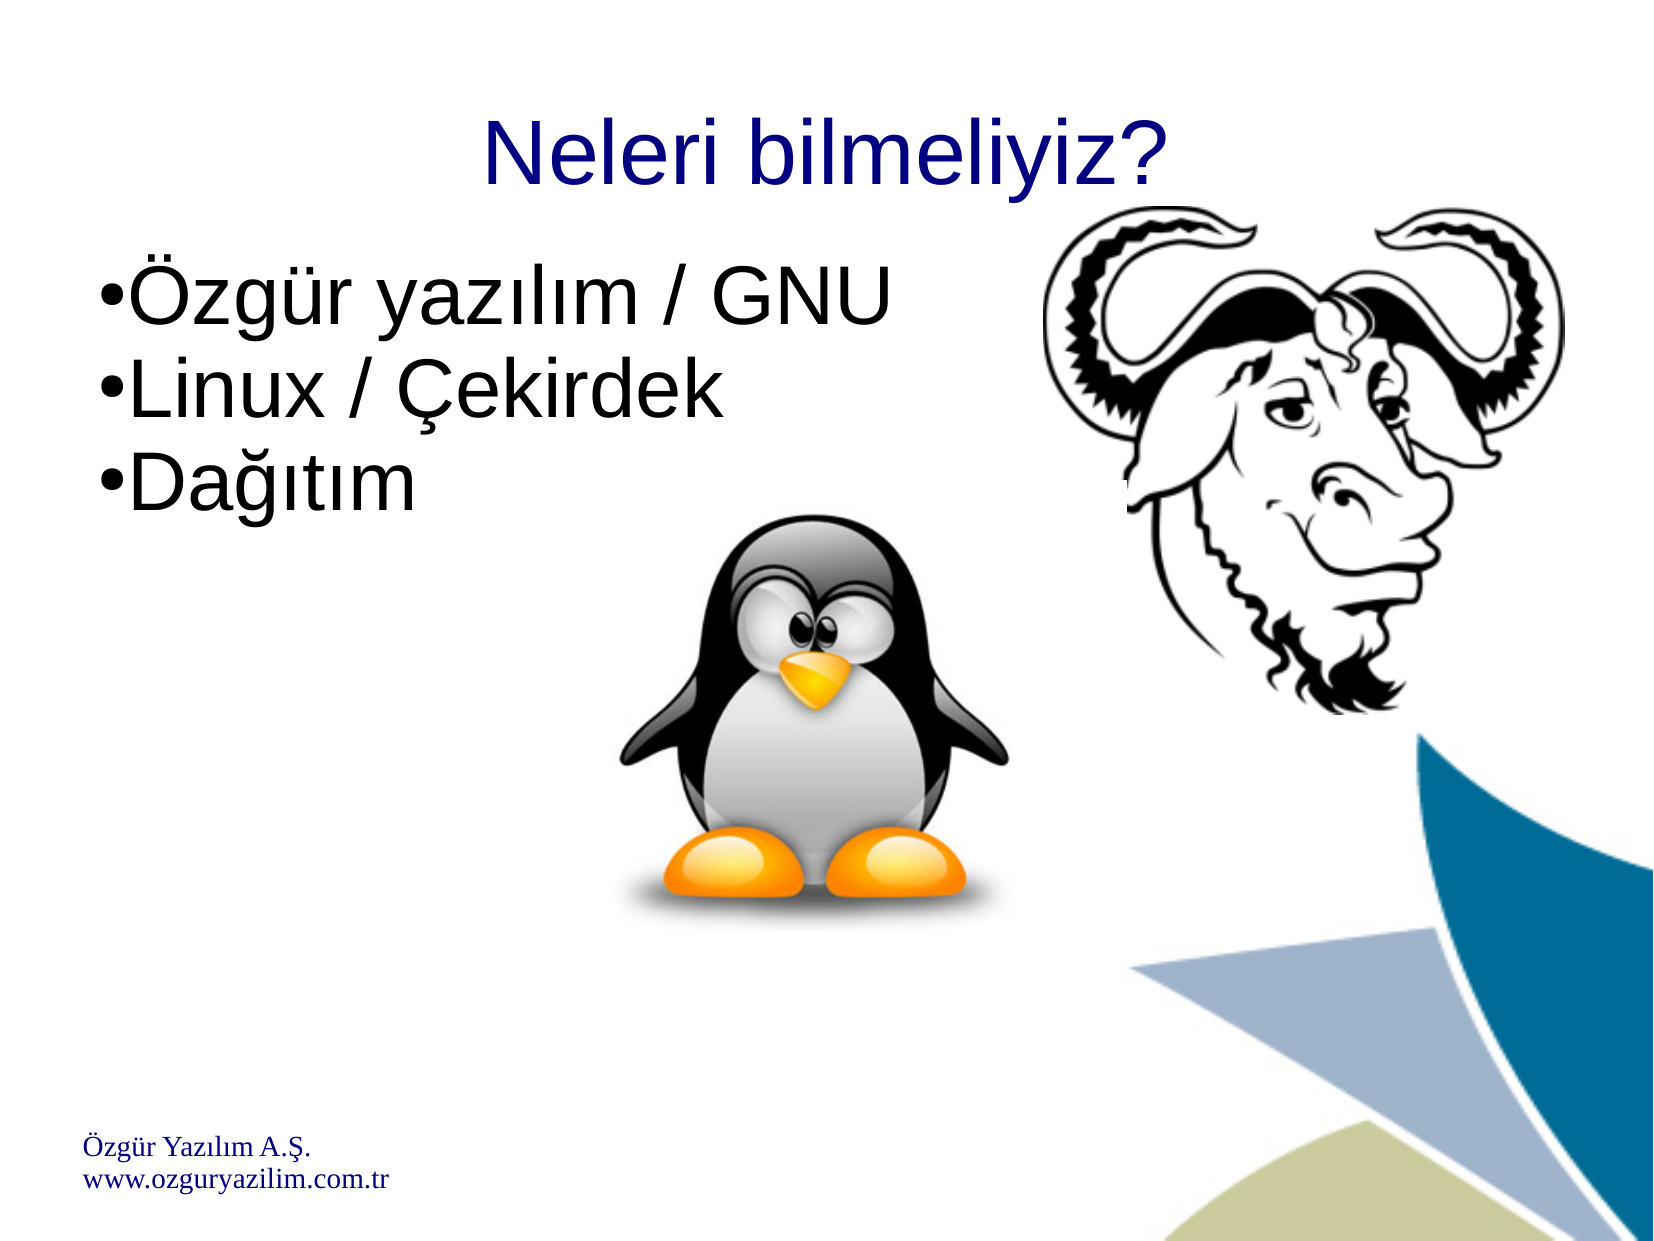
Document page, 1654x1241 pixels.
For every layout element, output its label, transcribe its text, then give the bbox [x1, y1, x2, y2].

text_box Özgür yazılım / GNU Linux / Çekirdek Dağıtım [82, 242, 969, 723]
title Neleri bilmeliyiz? [82, 49, 1571, 257]
picture [501, 206, 1653, 1241]
